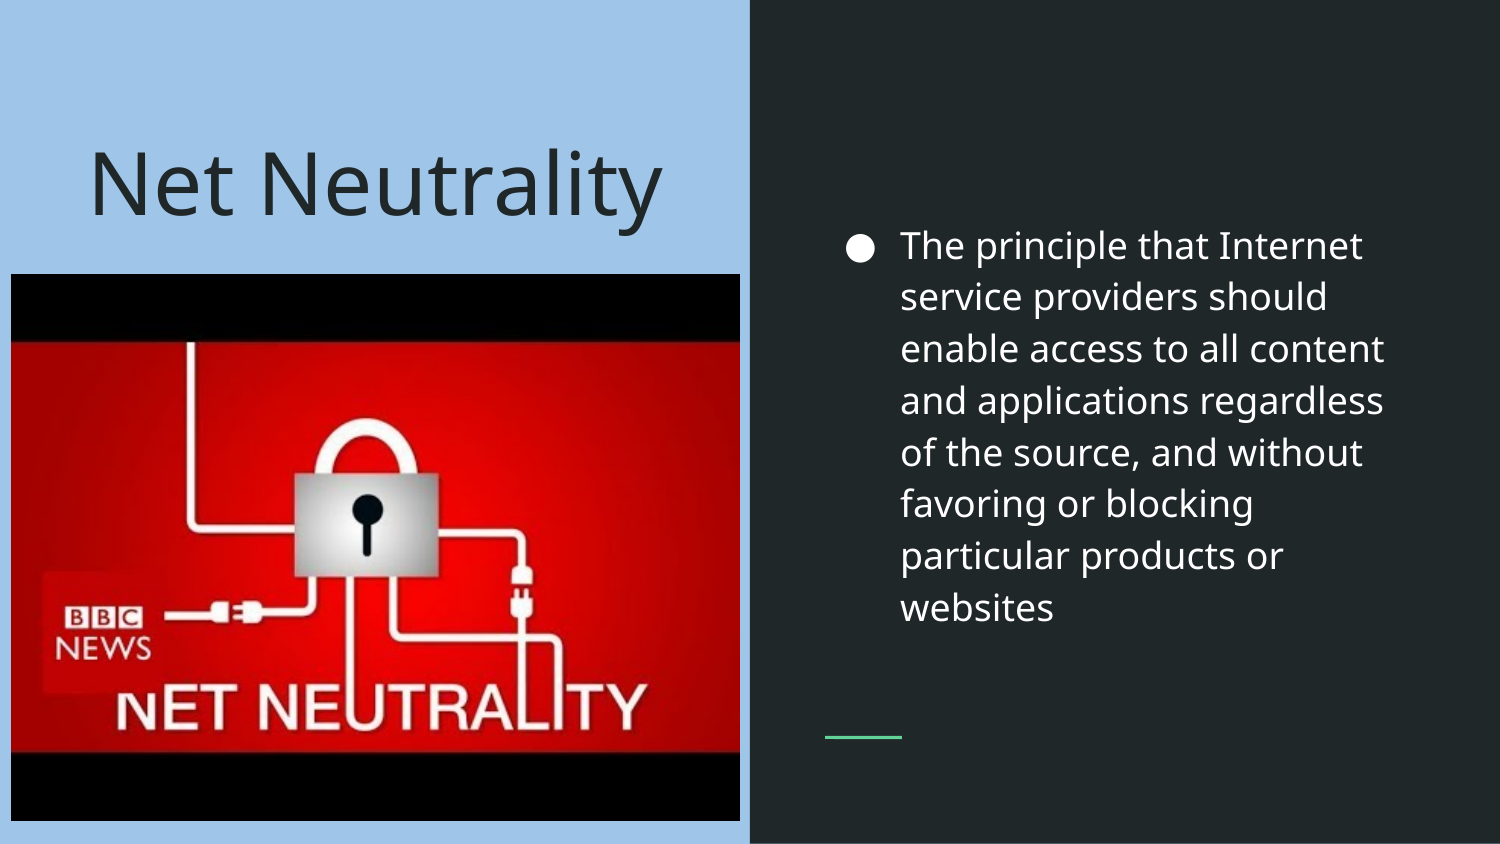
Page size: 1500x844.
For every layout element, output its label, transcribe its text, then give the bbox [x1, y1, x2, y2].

title Net Neutrality [43, 0, 708, 248]
picture [11, 274, 740, 821]
list The principle that Internet service providers should enable access to all content and applications regardless of the source, and without favoring or blocking particular products or websites [810, 118, 1440, 725]
